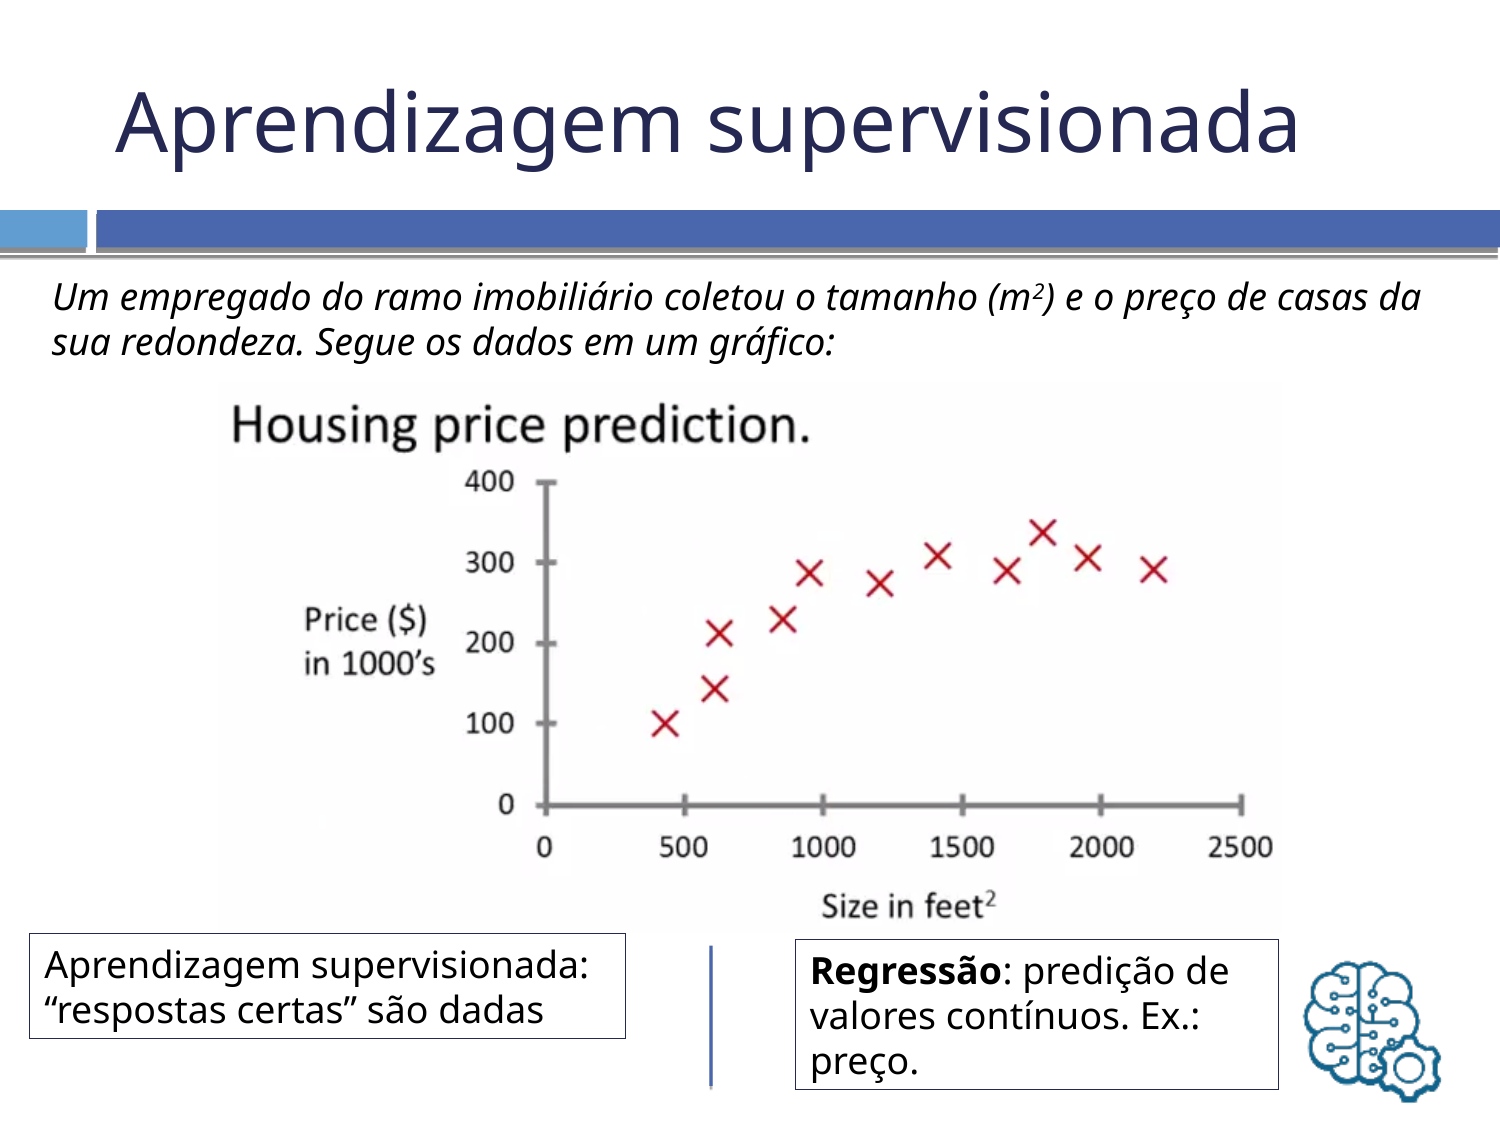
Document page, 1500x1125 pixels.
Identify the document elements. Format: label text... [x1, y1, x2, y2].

picture [1297, 955, 1449, 1106]
text_box Regressão: predição de valores contínuos. Ex.: preço. [795, 939, 1279, 1090]
title Aprendizagem supervisionada [100, 37, 1438, 200]
text_box Um empregado do ramo imobiliário coletou o tamanho (m2) e o preço de casas da sua redondeza. Segue os dados em um gráfico: [37, 265, 1472, 371]
text_box Aprendizagem supervisionada: “respostas certas” são dadas [29, 933, 626, 1039]
picture [218, 382, 1282, 933]
